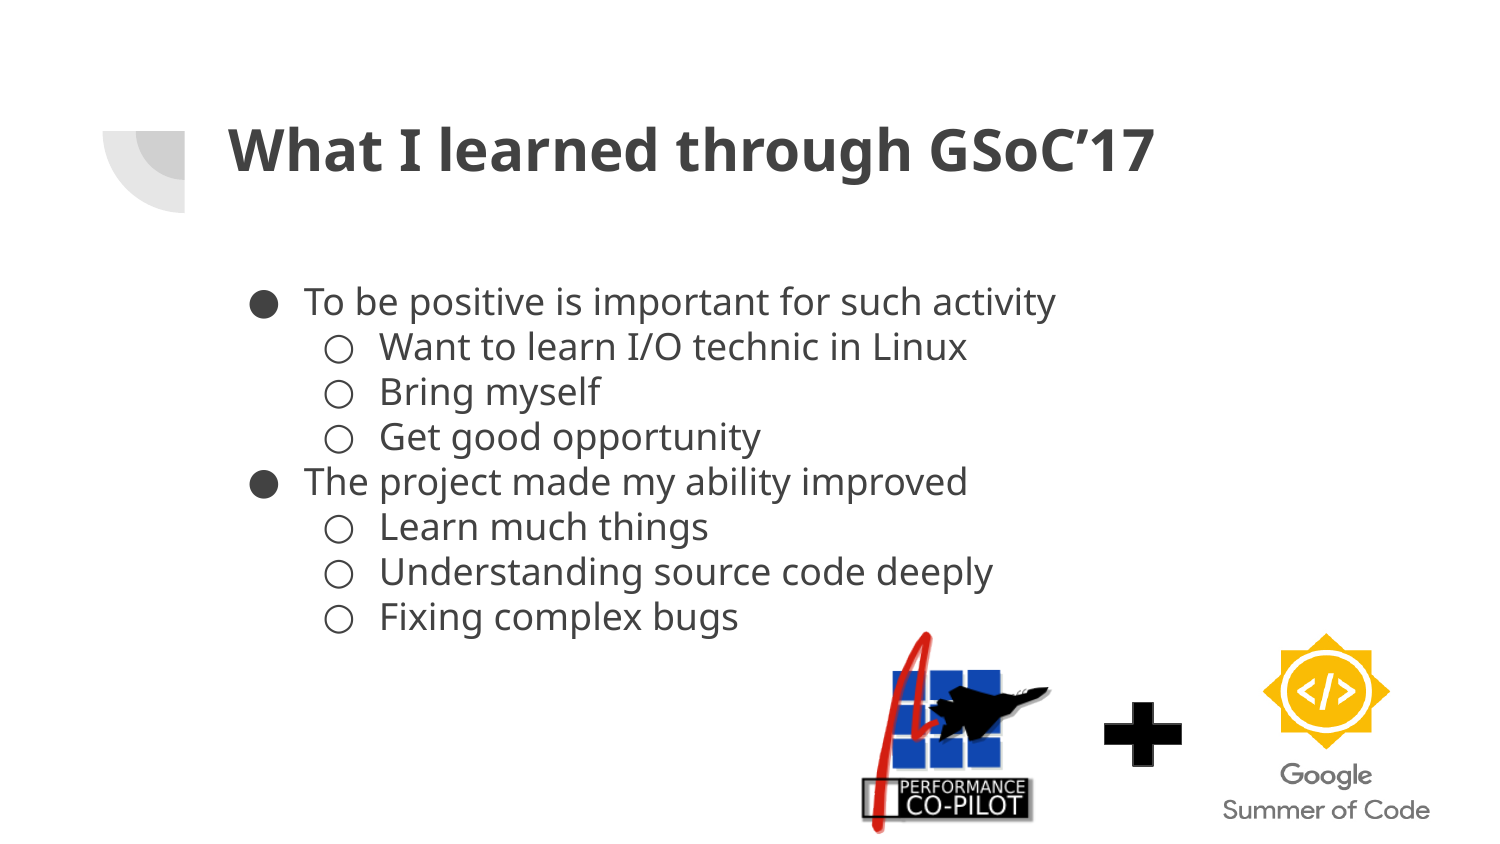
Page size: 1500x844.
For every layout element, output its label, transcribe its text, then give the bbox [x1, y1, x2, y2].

picture [852, 624, 1059, 844]
picture [1204, 620, 1450, 844]
text_box [1104, 702, 1182, 766]
title What I learned through GSoC’17 [213, 98, 1368, 262]
list To be positive is important for such activity Want to learn I/O technic in Linux Bring myself Get good opportunity The project made my ability improved Learn much things Understanding source code deeply Fixing complex bugs [213, 262, 1368, 582]
